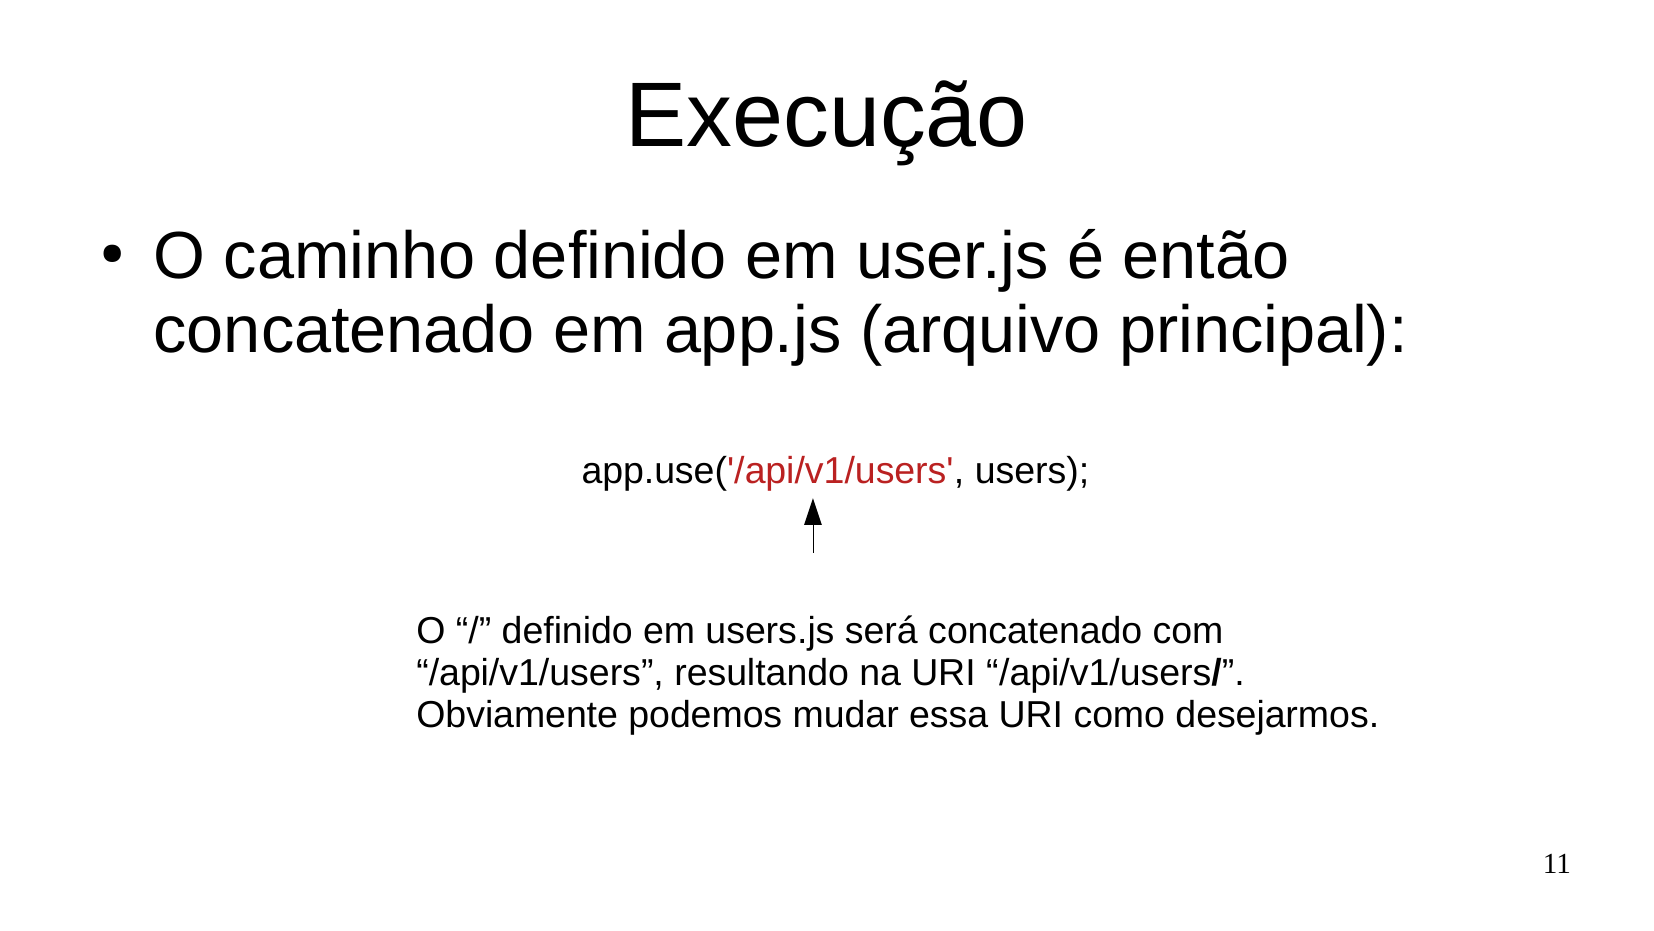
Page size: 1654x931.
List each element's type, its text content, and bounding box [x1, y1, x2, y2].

text_box O “/” definido em users.js será concatenado com “/api/v1/users”, resultando na URI “/api/v1/users/”. Obviamente podemos mudar essa URI como desejarmos. [401, 602, 1406, 744]
list O caminho definido em user.js é então concatenado em app.js (arquivo principal): [82, 217, 1571, 758]
text_box app.use('/api/v1/users', users); [566, 442, 1105, 500]
title Execução [82, 37, 1571, 193]
